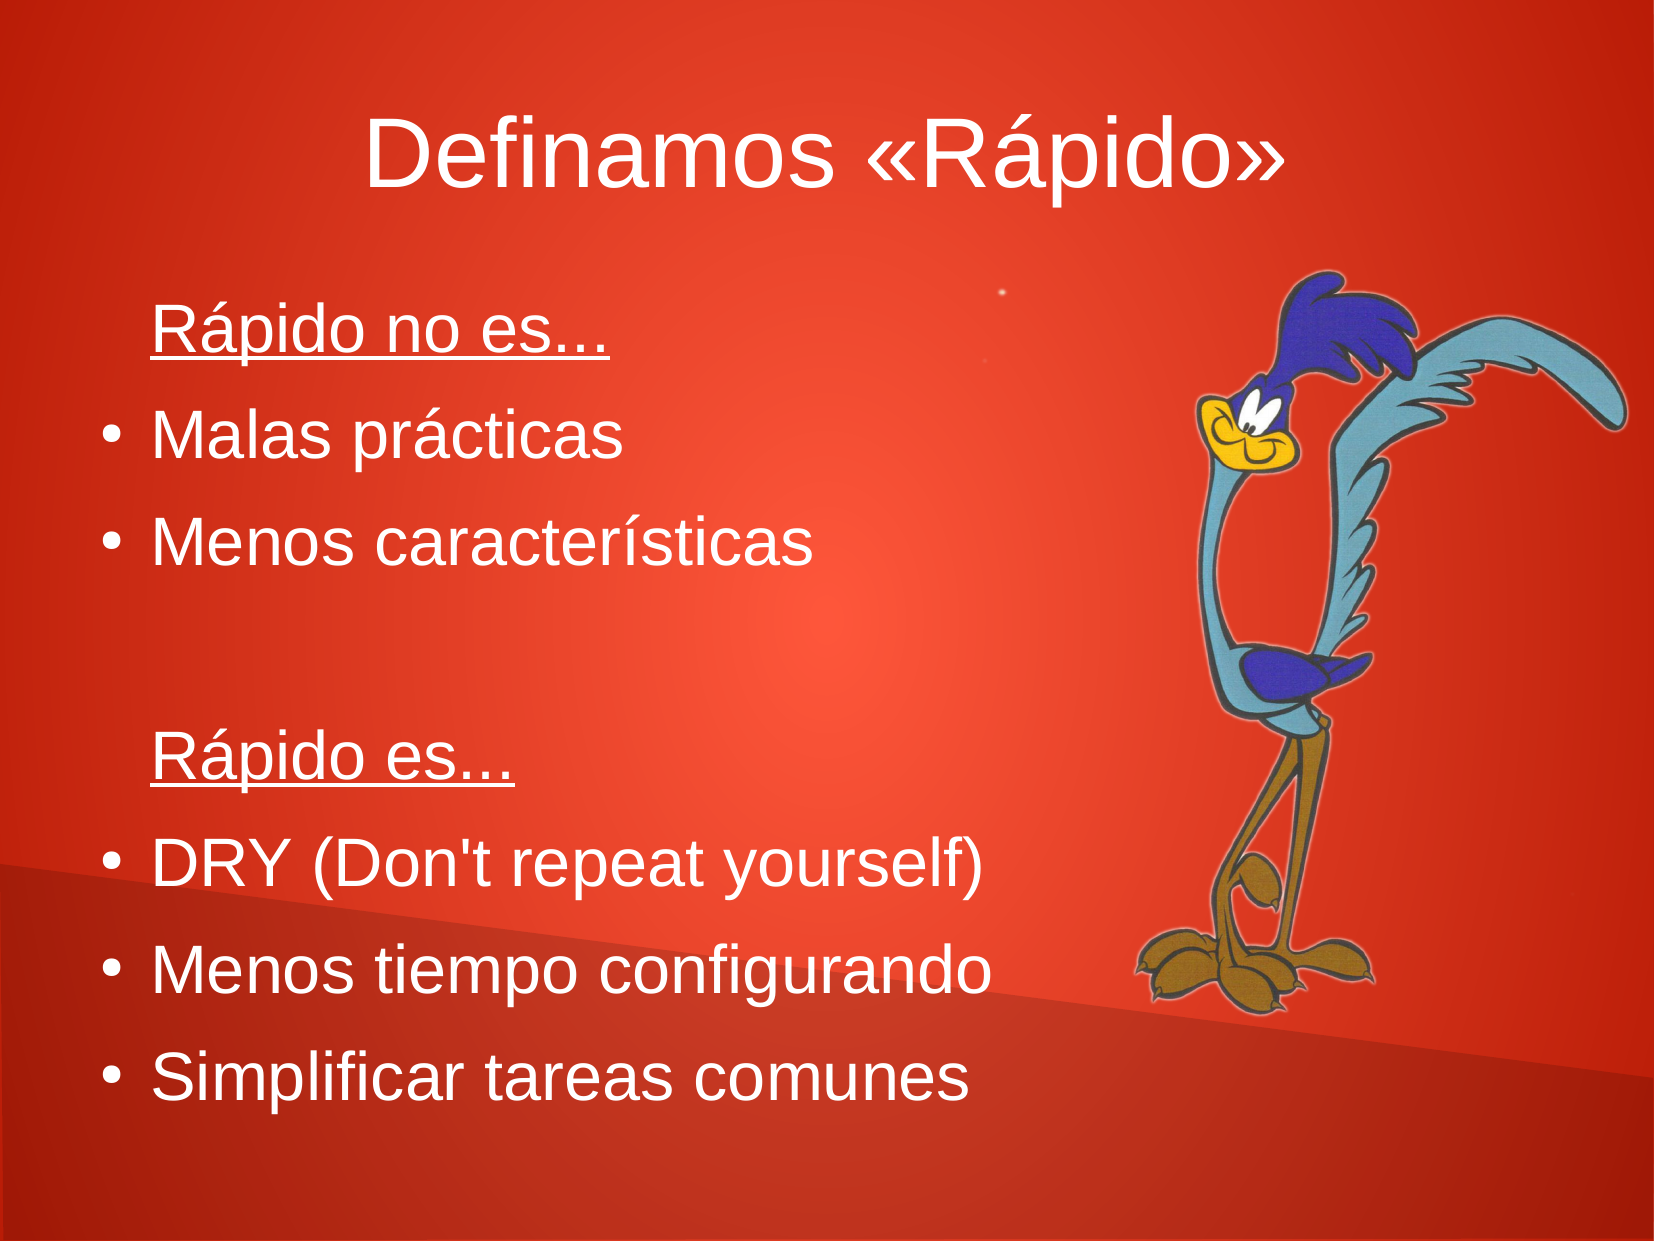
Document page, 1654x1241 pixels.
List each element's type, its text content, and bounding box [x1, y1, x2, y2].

picture [933, 256, 1654, 1025]
list Rápido no es... Malas prácticas Menos características Rápido es... DRY (Don't repeat yourself) Menos tiempo configurando Simplificar tareas comunes [82, 290, 1571, 1123]
title Definamos «Rápido» [82, 49, 1571, 257]
